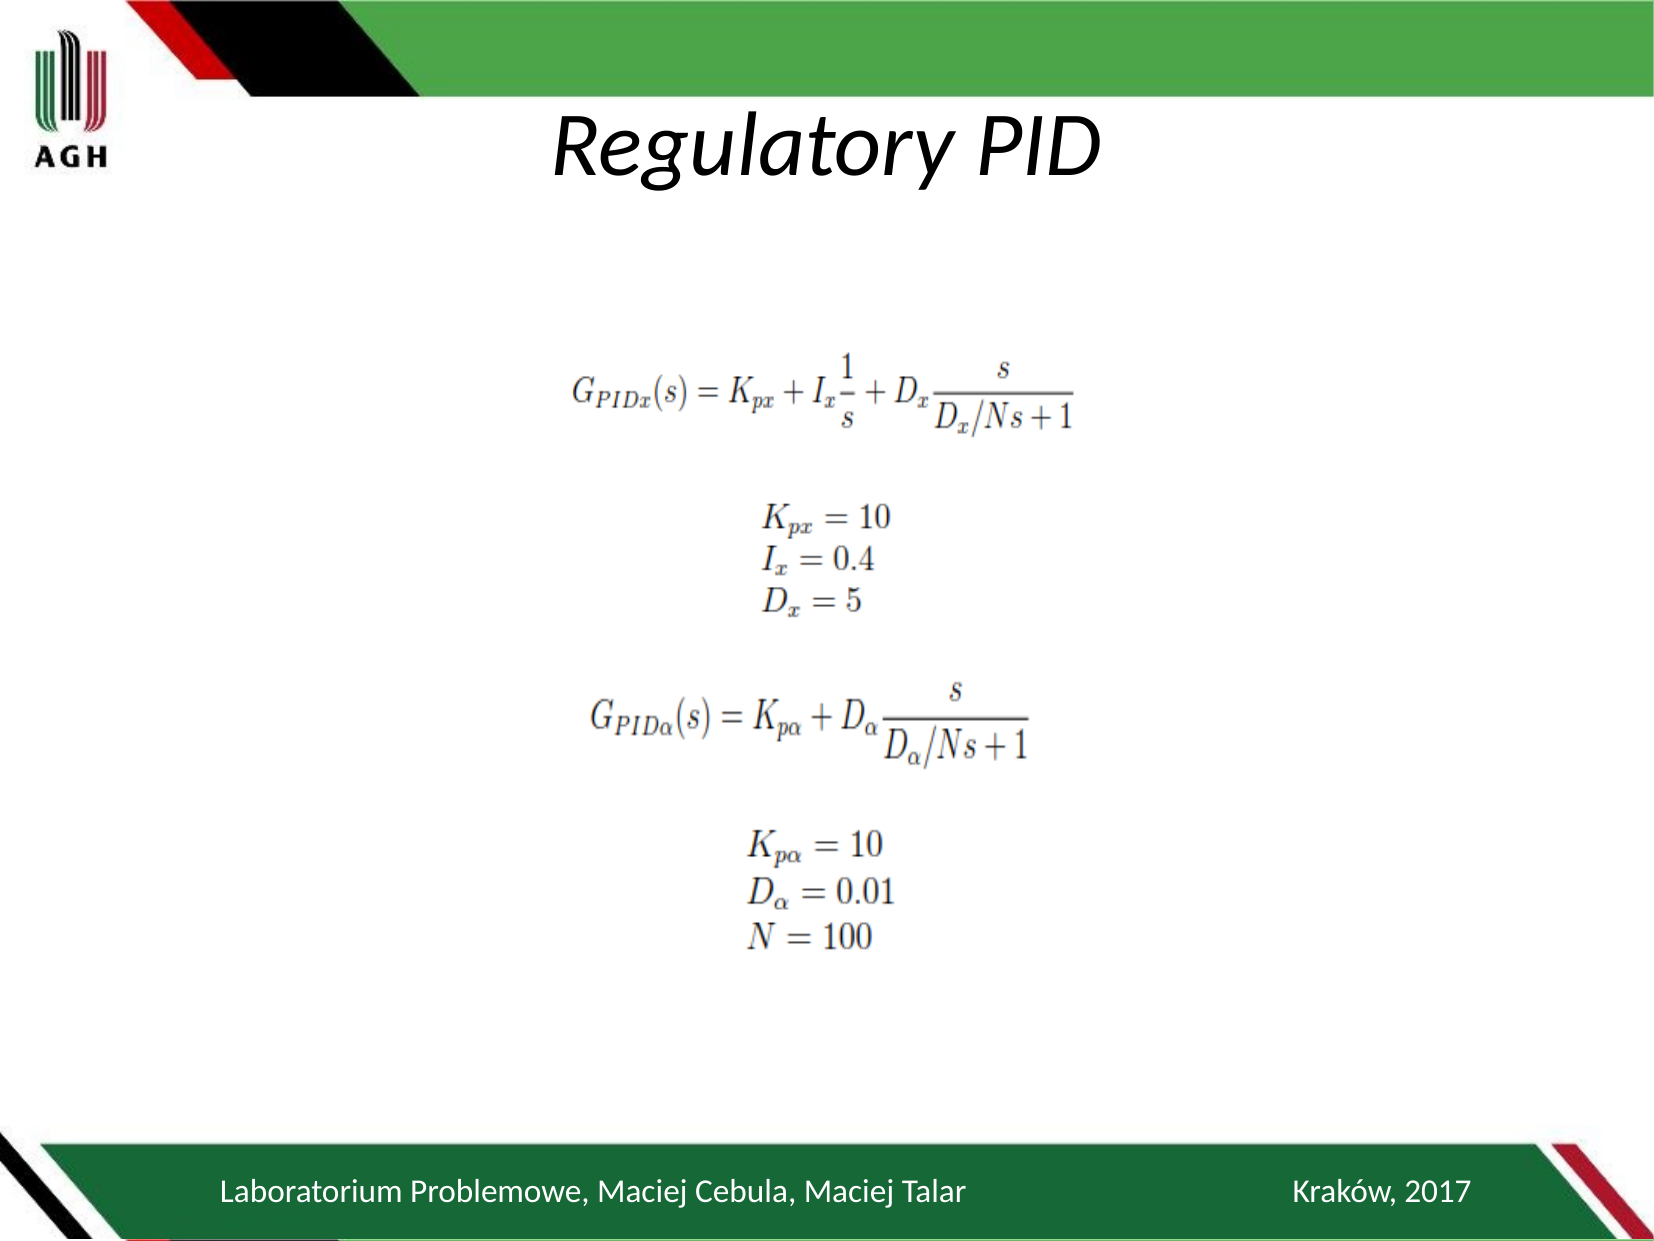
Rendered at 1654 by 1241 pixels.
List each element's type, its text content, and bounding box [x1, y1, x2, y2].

text_box Kraków, 2017 [1285, 1161, 1487, 1217]
picture [0, 0, 1654, 1241]
title Regulatory PID [82, 49, 1571, 257]
text_box Laboratorium Problemowe, Maciej Cebula, Maciej Talar [212, 1161, 976, 1217]
